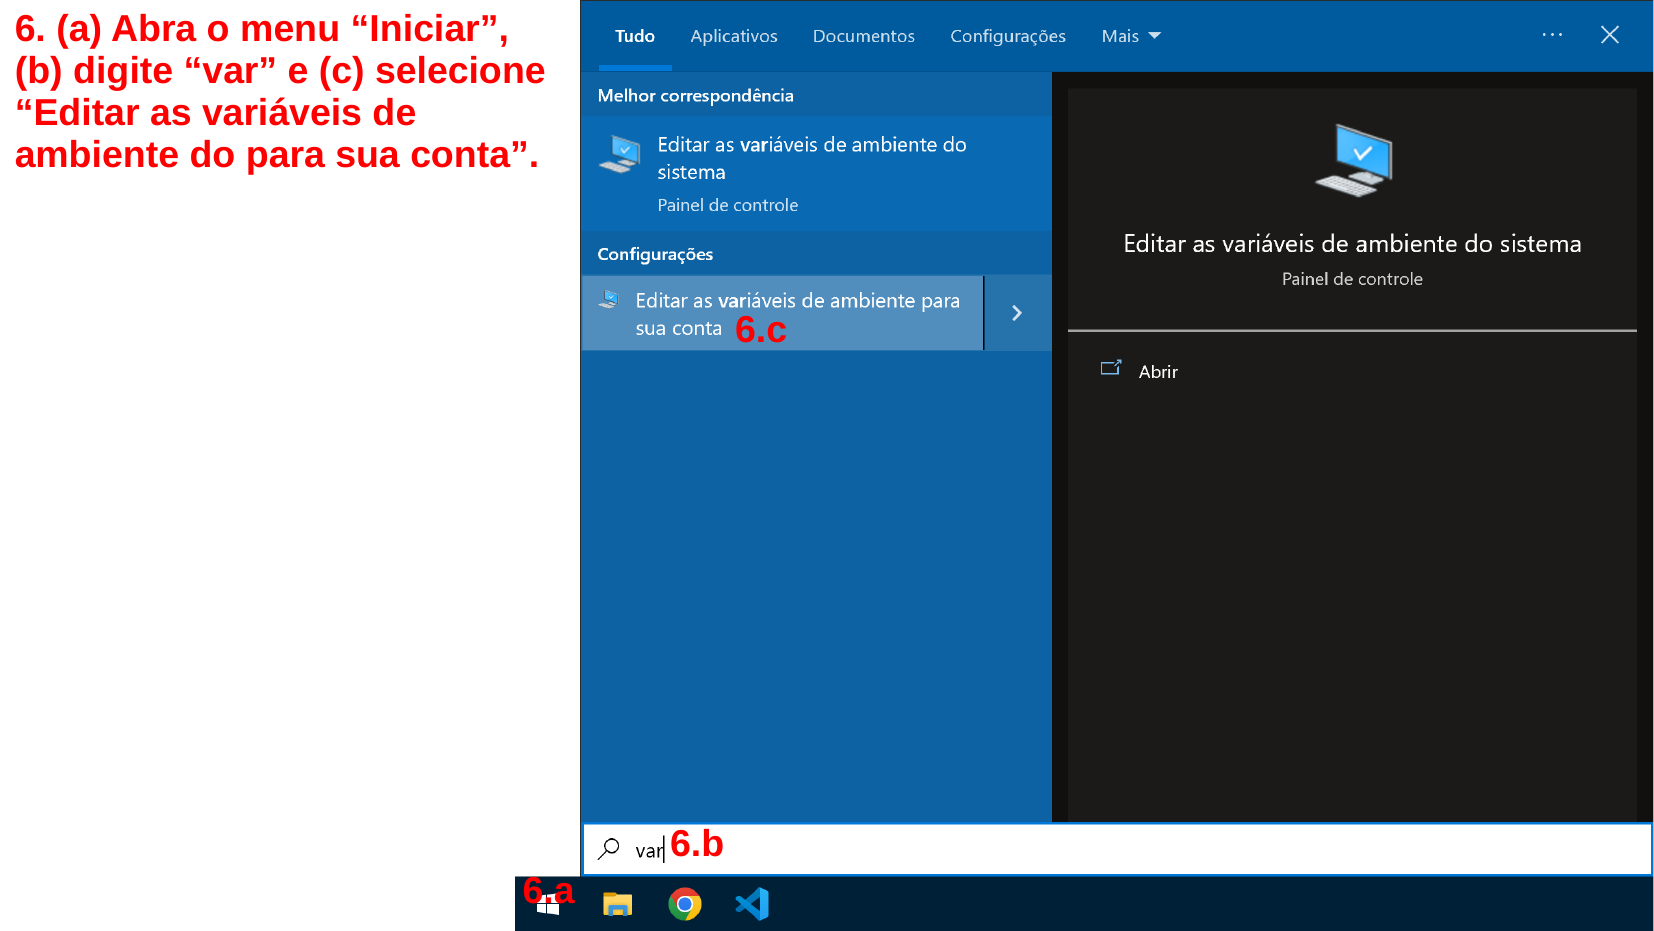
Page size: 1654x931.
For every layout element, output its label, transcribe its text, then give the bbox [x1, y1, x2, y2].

text_box 6. (a) Abra o menu “Iniciar”, (b) digite “var” e (c) selecione “Editar as variáveis de ambiente do para sua conta”. [0, 0, 562, 183]
picture [515, 0, 1654, 931]
text_box 6.b [655, 814, 740, 872]
text_box 6.a [507, 862, 590, 920]
text_box 6.c [720, 301, 803, 358]
